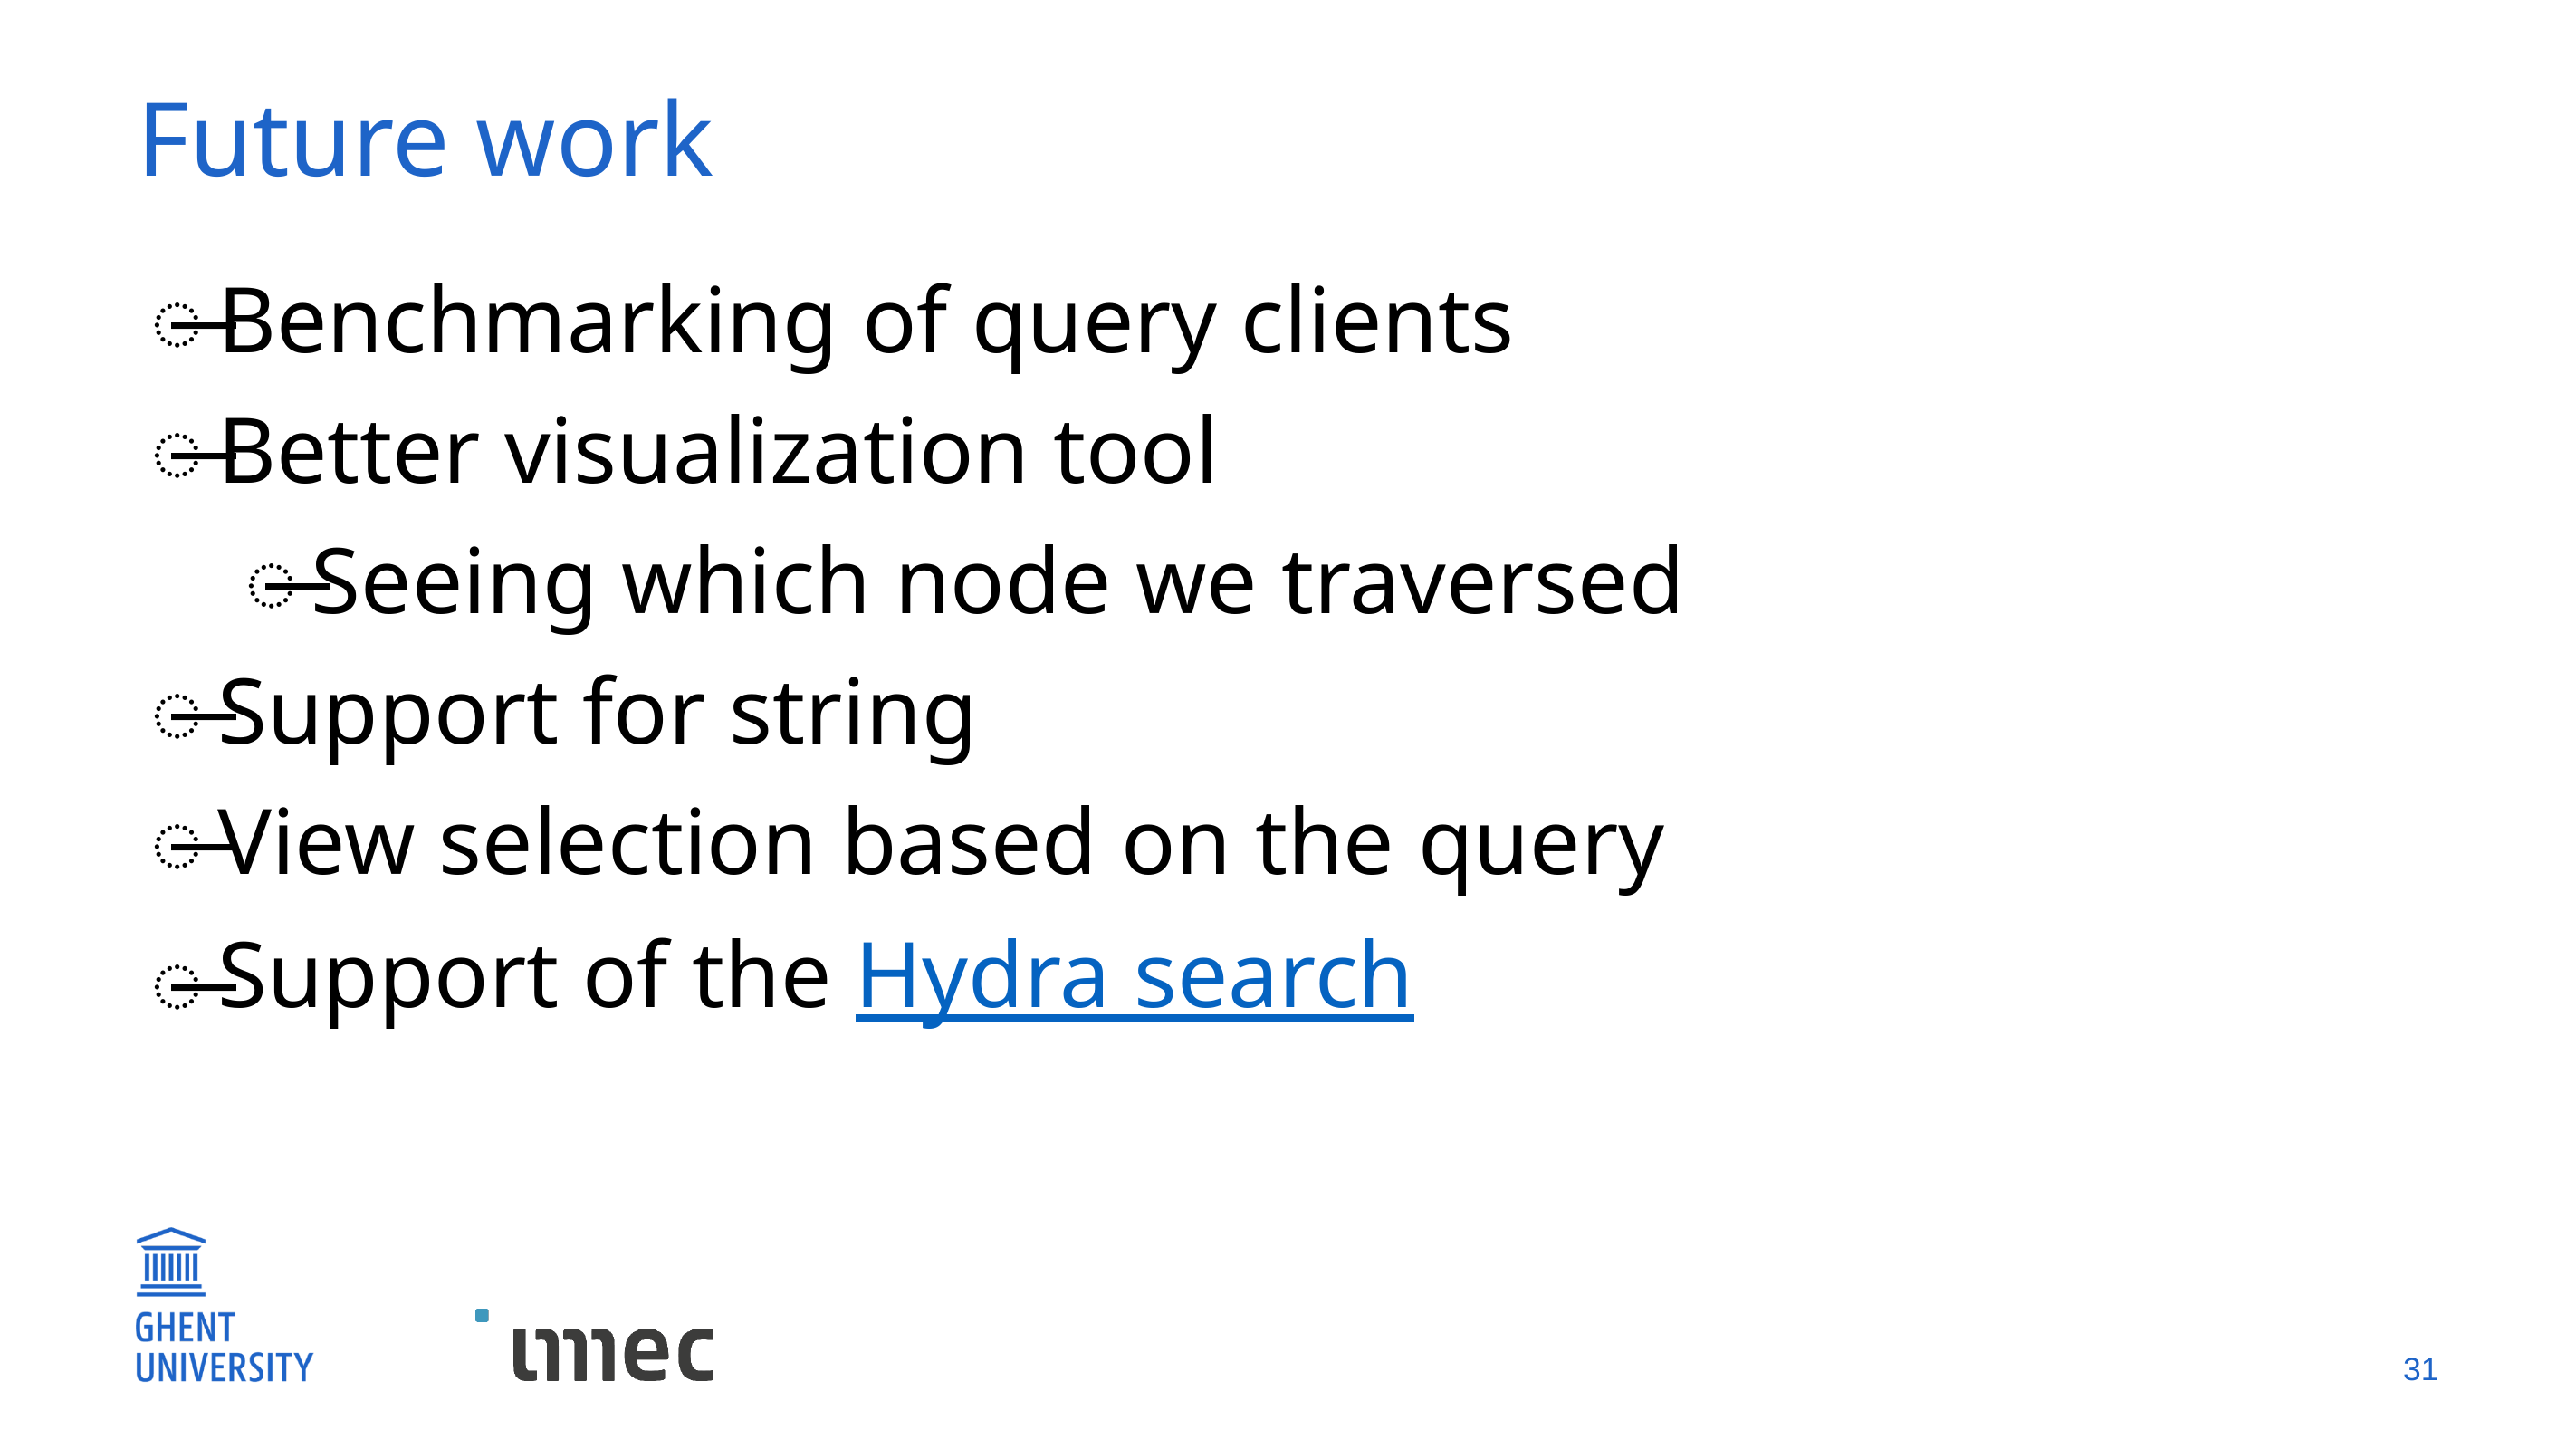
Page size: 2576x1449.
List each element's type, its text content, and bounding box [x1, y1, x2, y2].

slide_number <number> [2315, 1329, 2453, 1407]
picture [475, 1309, 713, 1381]
title Future work [123, 76, 2456, 206]
picture [68, 1175, 411, 1449]
list Benchmarking of query clients Better visualization tool Seeing which node we traversed Support for string View selection based on the query Support of the Hydra search [124, 234, 2456, 1229]
